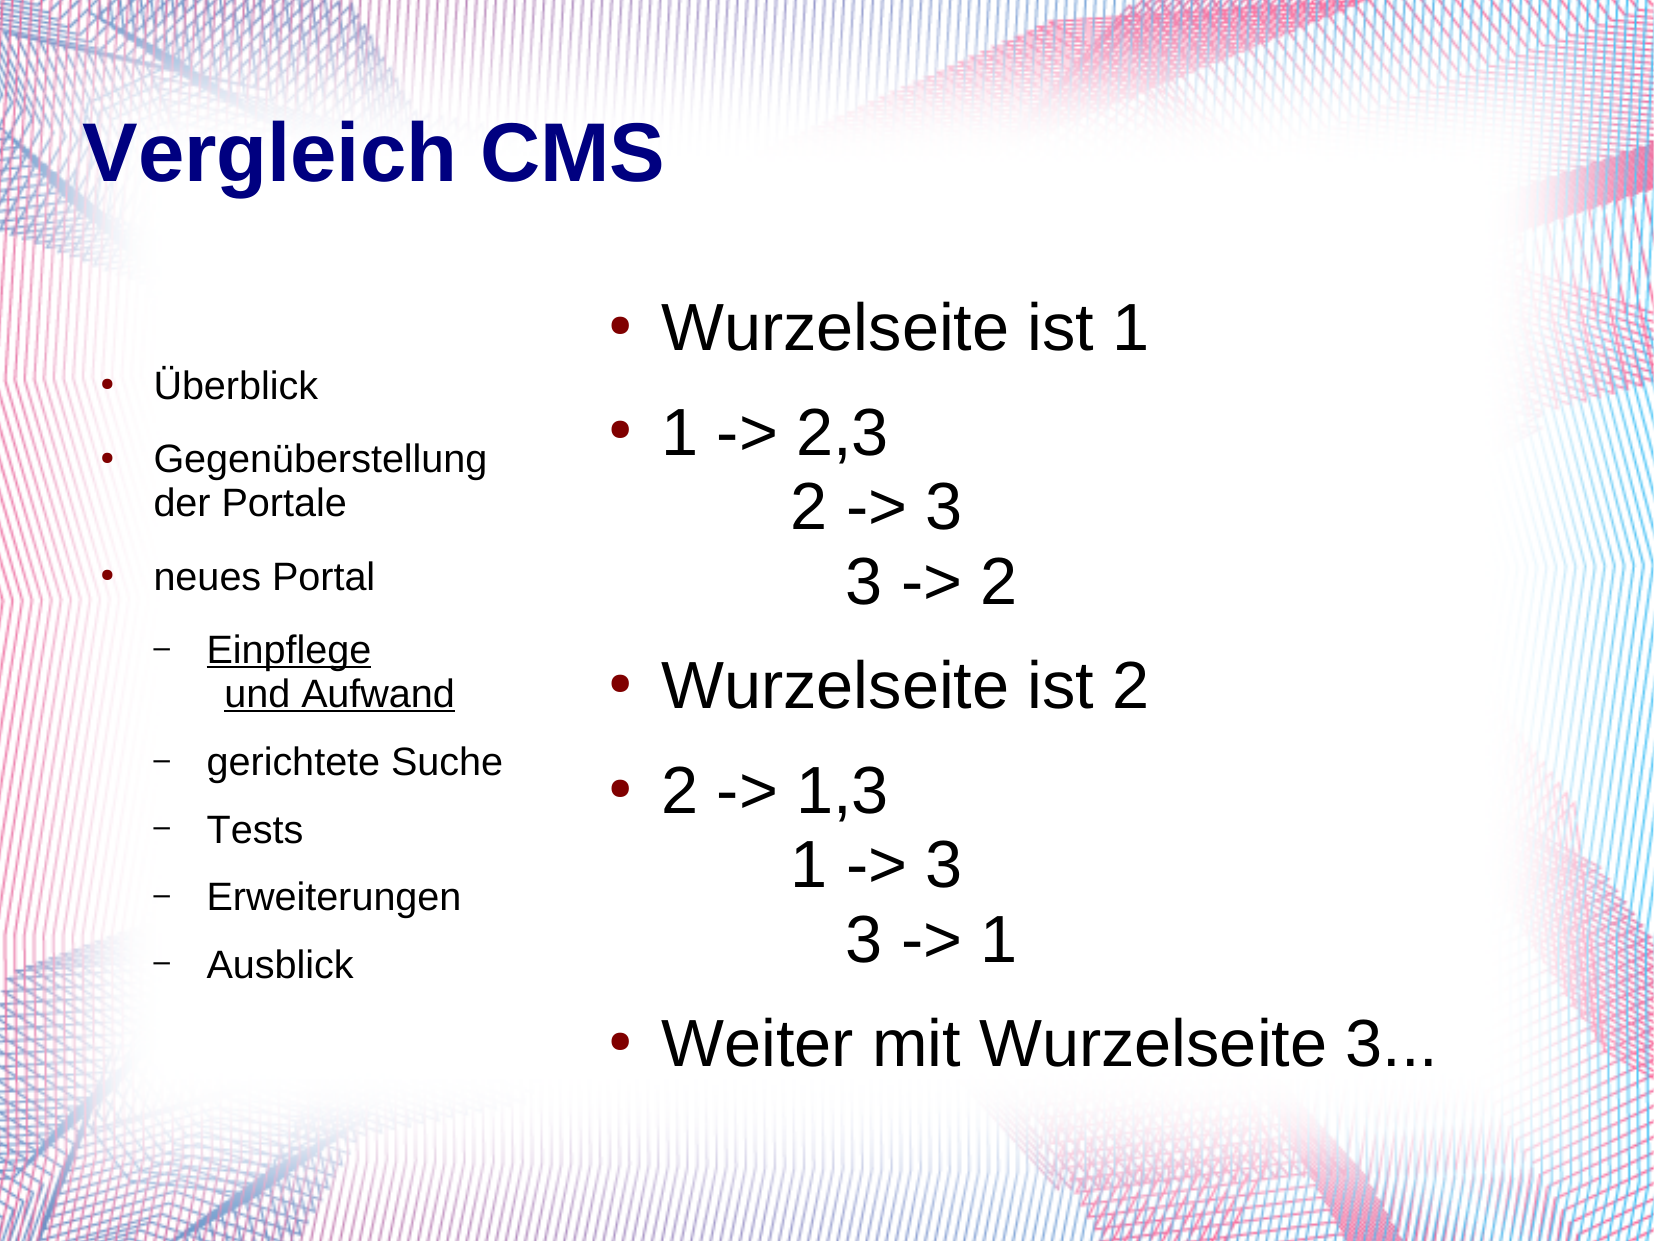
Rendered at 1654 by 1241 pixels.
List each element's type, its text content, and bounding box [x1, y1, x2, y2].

list Überblick Gegenüberstellung der Portale neues Portal Einpflege und Aufwand gerichtete Suche Tests Erweiterungen Ausblick [82, 290, 520, 1109]
title Vergleich CMS [82, 49, 1571, 257]
picture [0, 0, 1654, 1241]
list Wurzelseite ist 1 1 -> 2,3 2 -> 3 3 -> 2 Wurzelseite ist 2 2 -> 1,3 1 -> 3 3 -> 1 Weiter mit Wurzelseite 3... [590, 290, 1572, 1109]
